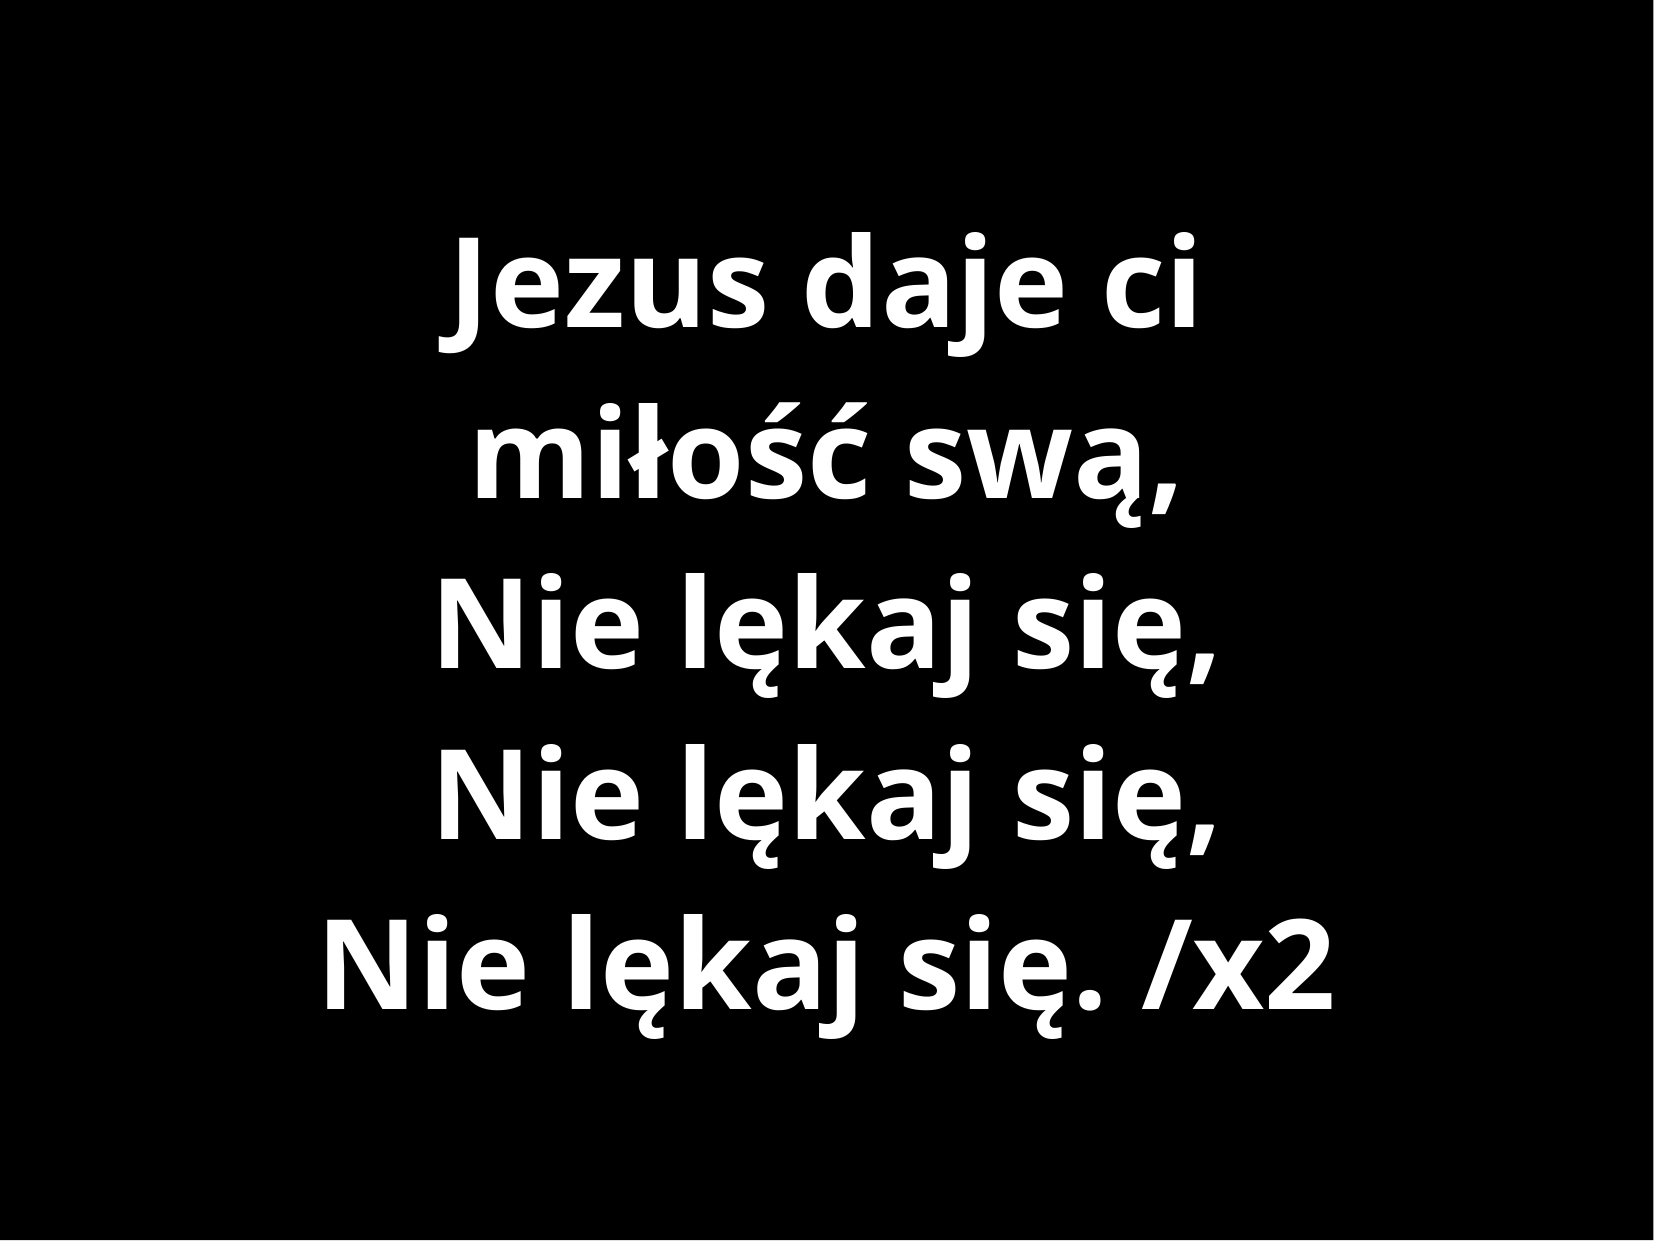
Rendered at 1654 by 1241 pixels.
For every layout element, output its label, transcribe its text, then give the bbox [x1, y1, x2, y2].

title Jezus daje ci miłość swą, Nie lękaj się, Nie lękaj się, Nie lękaj się. /x2 [0, 0, 1654, 1241]
